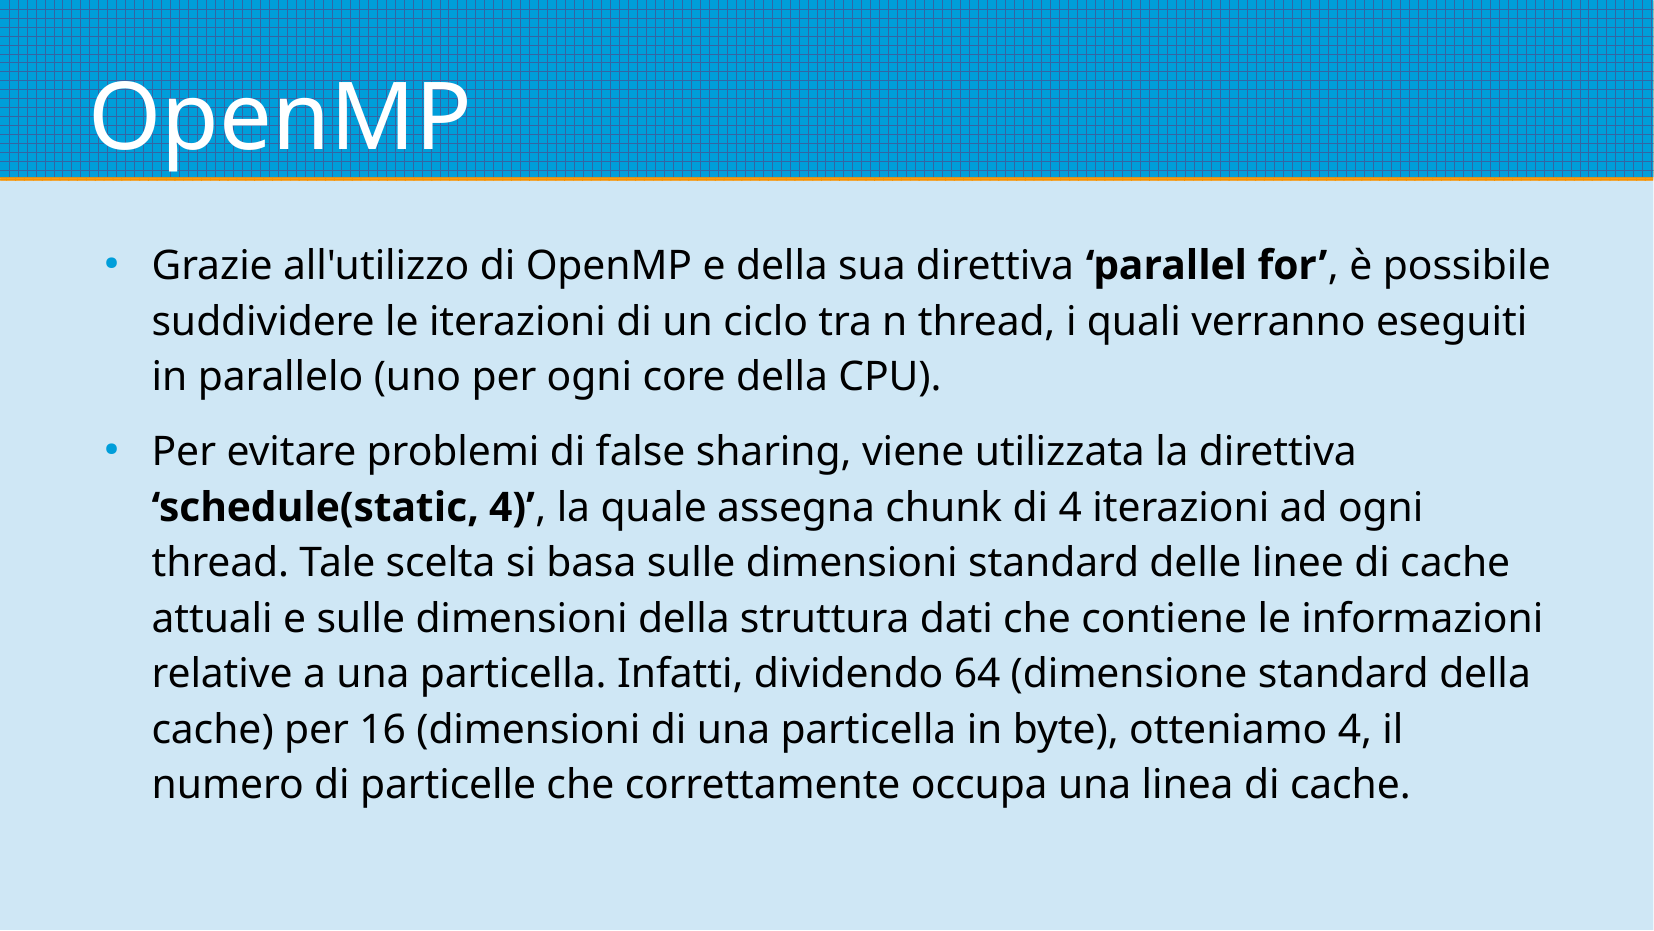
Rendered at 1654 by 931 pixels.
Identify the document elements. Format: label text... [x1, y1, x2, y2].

list Grazie all'utilizzo di OpenMP e della sua direttiva ‘parallel for’, è possibile suddividere le iterazioni di un ciclo tra n thread, i quali verranno eseguiti in parallelo (uno per ogni core della CPU). Per evitare problemi di false sharing, viene utilizzata la direttiva ‘schedule(static, 4)’, la quale assegna chunk di 4 iterazioni ad ogni thread. Tale scelta si basa sulle dimensioni standard delle linee di cache attuali e sulle dimensioni della struttura dati che contiene le informazioni relative a una particella. Infatti, dividendo 64 (dimensione standard della cache) per 16 (dimensioni di una particella in byte), otteniamo 4, il numero di particelle che correttamente occupa una linea di cache. [88, 236, 1565, 863]
title OpenMP [88, 14, 1565, 178]
